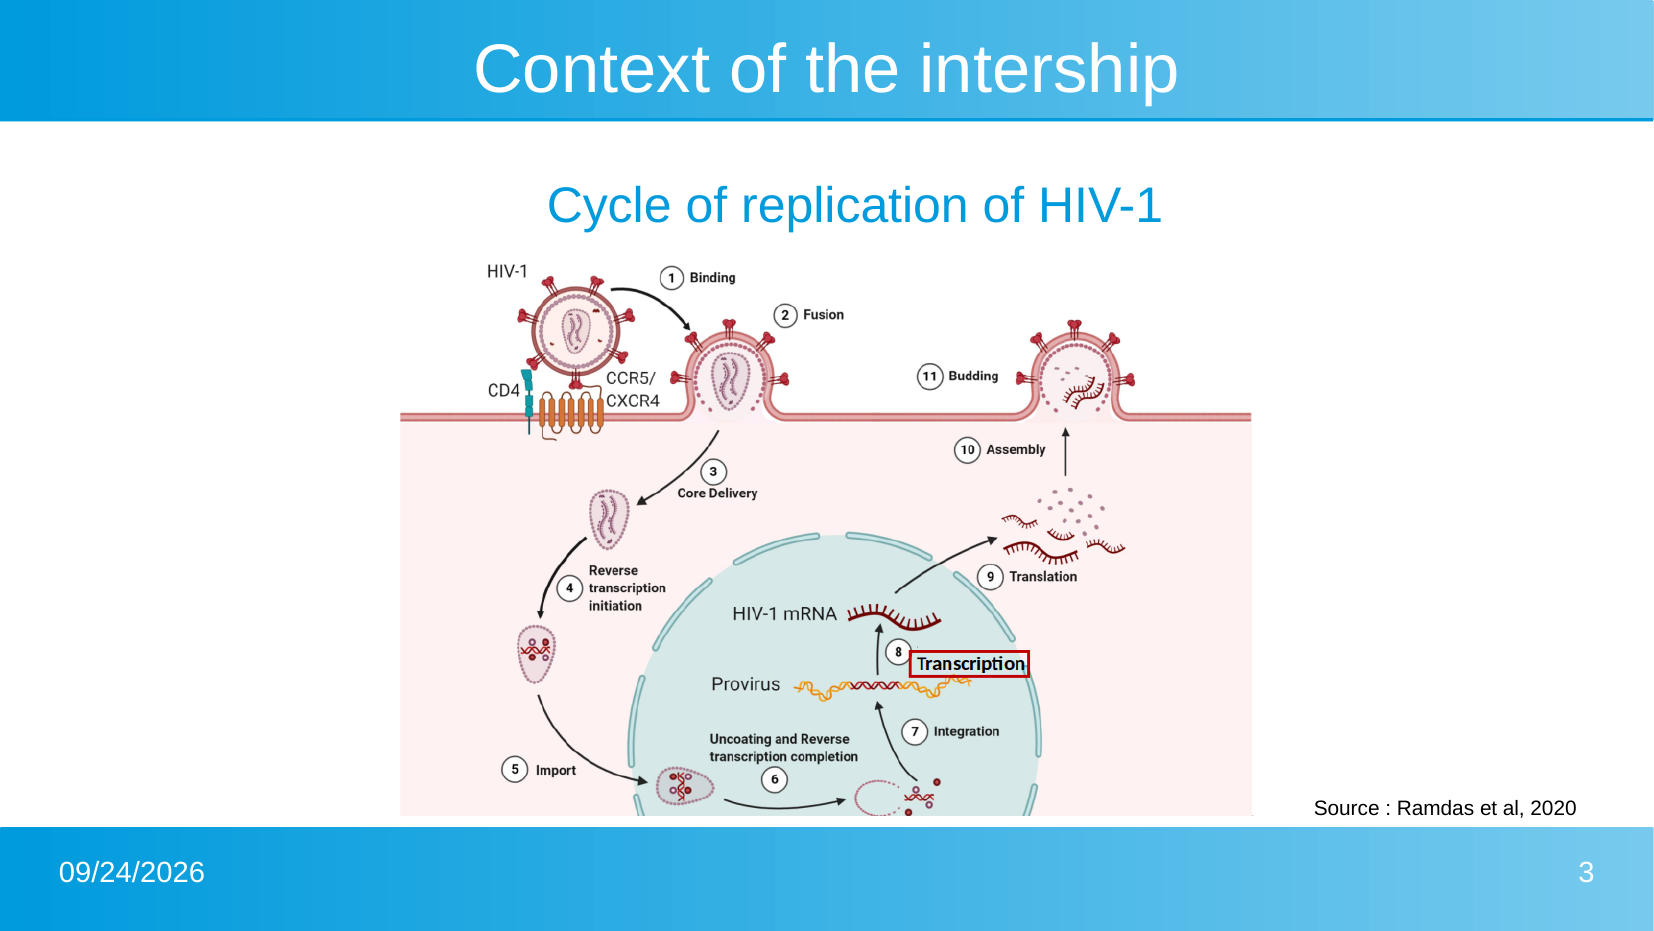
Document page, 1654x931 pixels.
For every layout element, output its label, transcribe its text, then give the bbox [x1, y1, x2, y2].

list Cycle of replication of HIV-1 [59, 177, 1595, 768]
title Context of the intership [59, 29, 1595, 108]
text_box Source : Ramdas et al, 2020 [1299, 788, 1621, 827]
picture [400, 236, 1254, 816]
